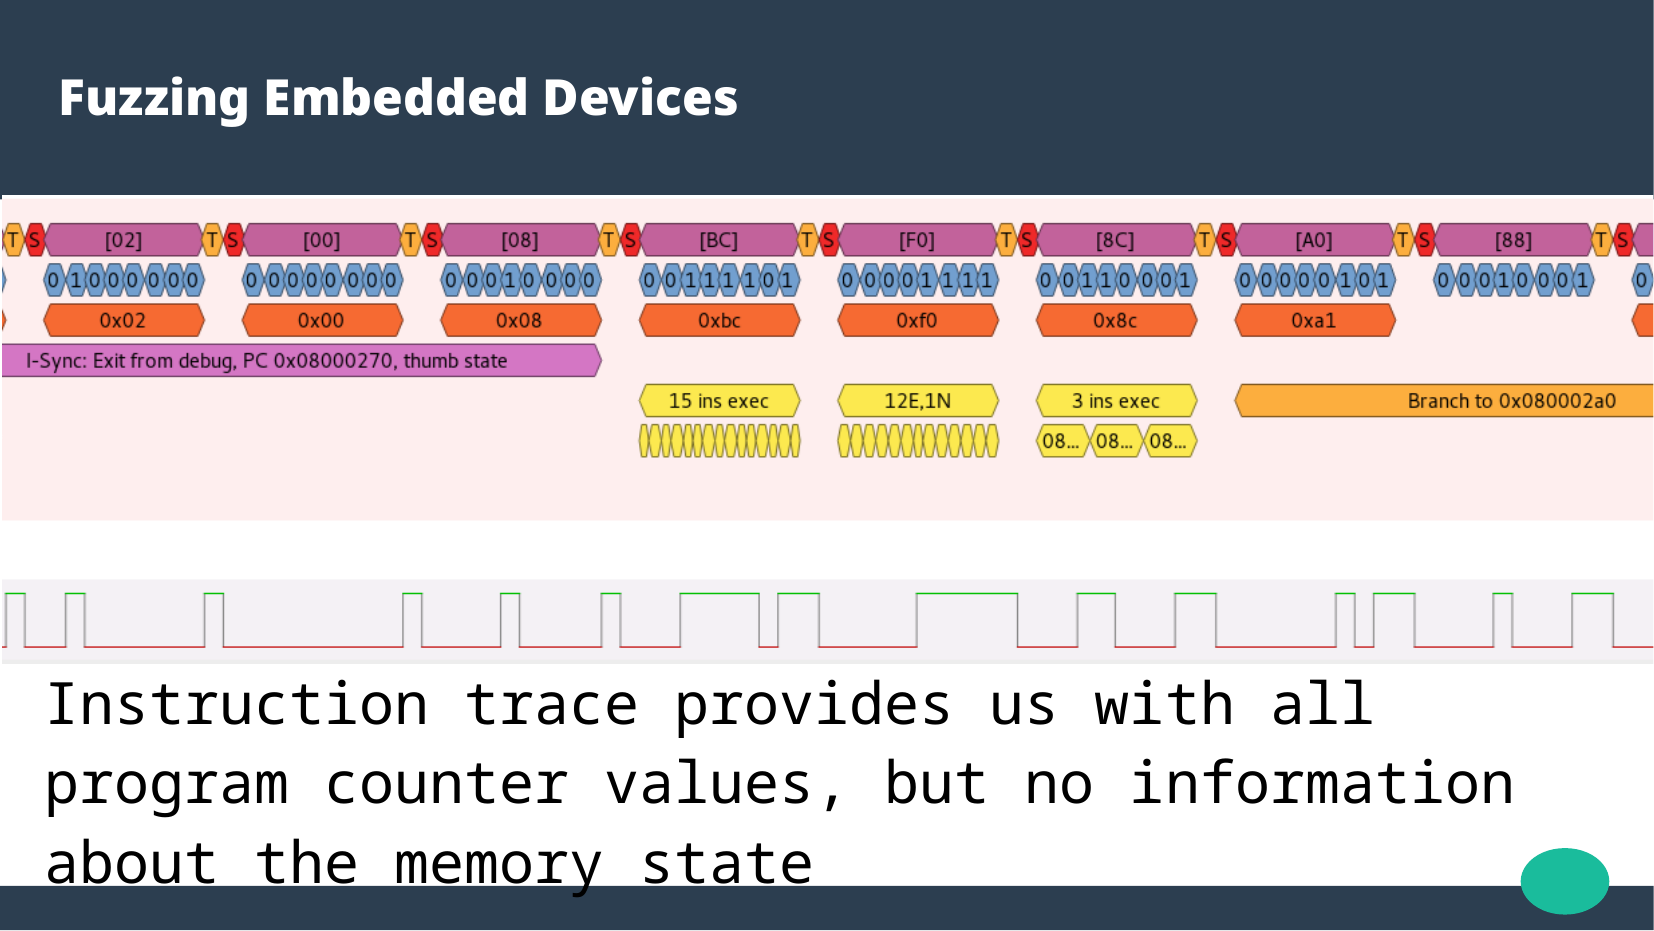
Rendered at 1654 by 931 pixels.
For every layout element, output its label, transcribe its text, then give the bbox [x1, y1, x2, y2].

text_box Instruction trace provides us with all program counter values, but no information about the memory state [30, 655, 1651, 891]
title Fuzzing Embedded Devices [59, 37, 1595, 155]
picture [2, 195, 1654, 664]
